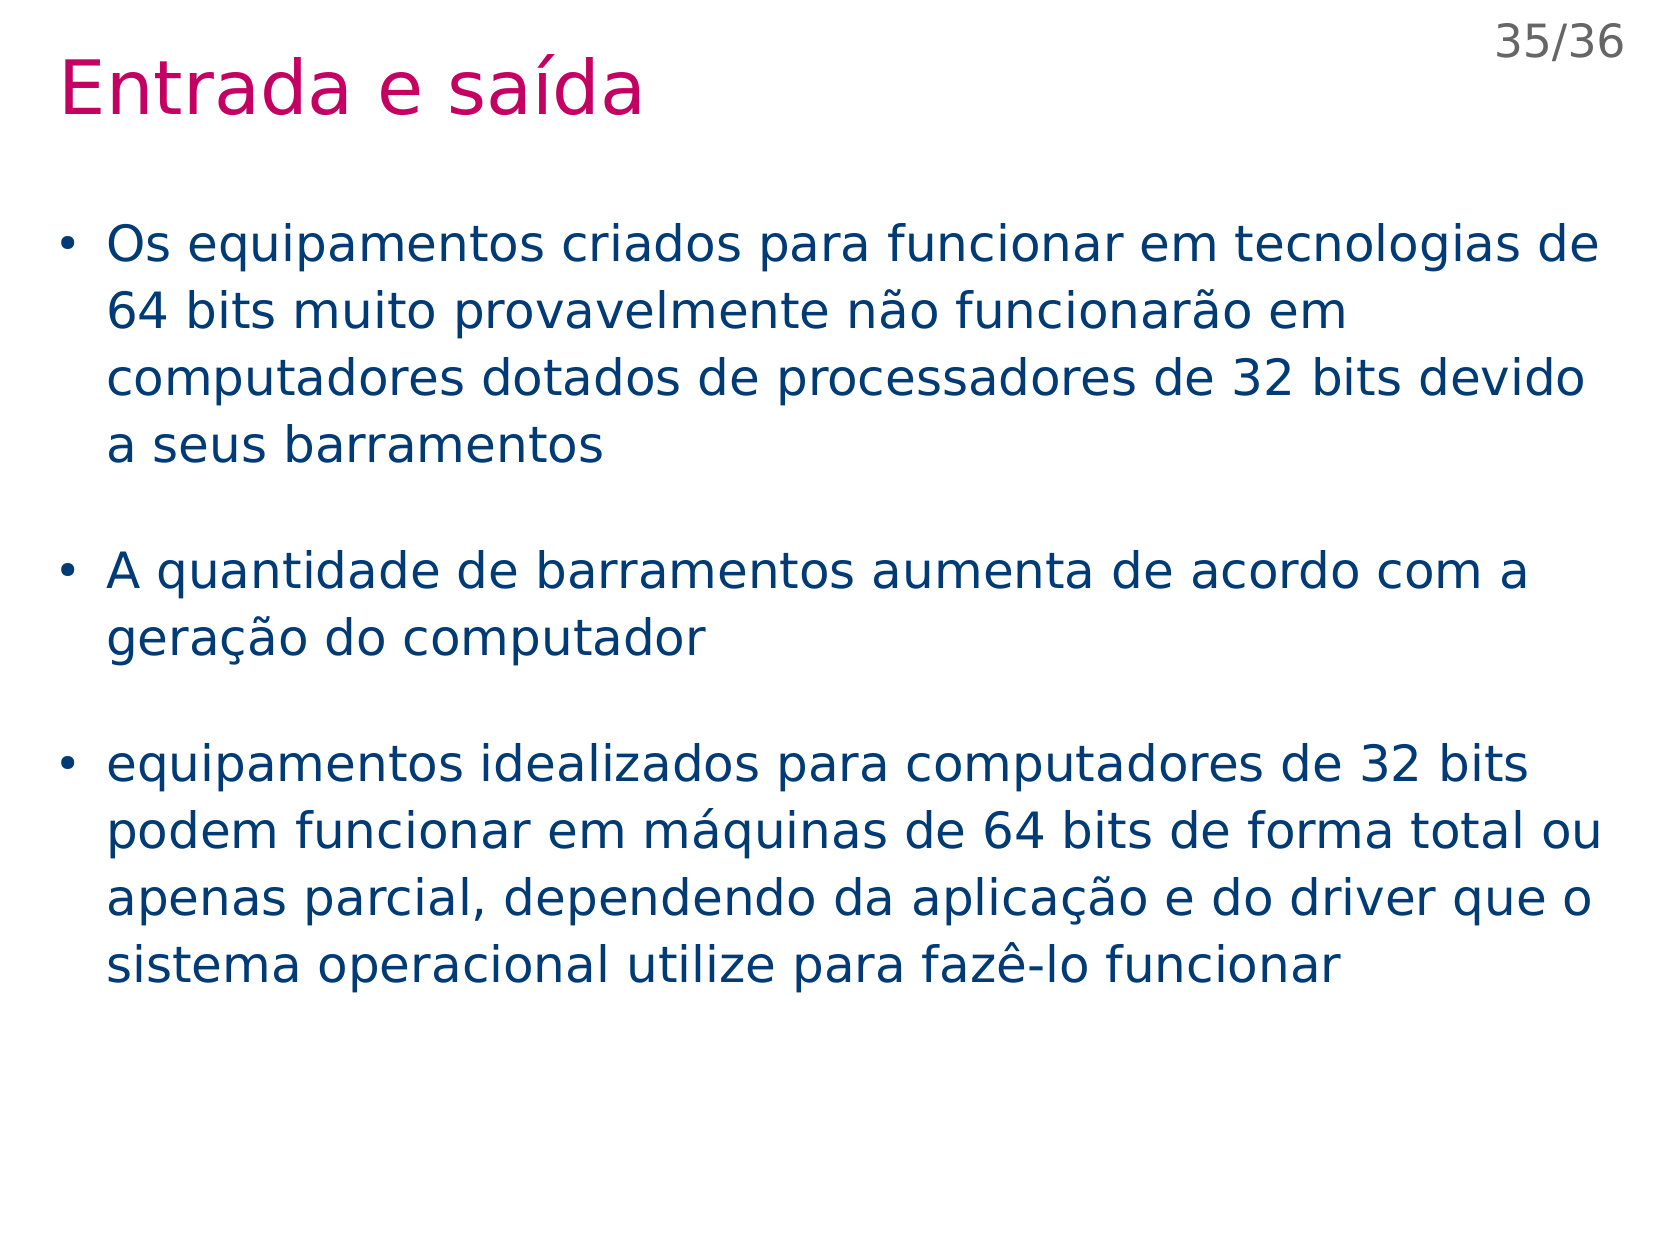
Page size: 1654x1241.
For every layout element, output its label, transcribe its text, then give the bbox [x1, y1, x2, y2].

list Os equipamentos criados para funcionar em tecnologias de 64 bits muito provavelmente não funcionarão em computadores dotados de processadores de 32 bits devido a seus barramentos A quantidade de barramentos aumenta de acordo com a geração do computador equipamentos idealizados para computadores de 32 bits podem funcionar em máquinas de 64 bits de forma total ou apenas parcial, dependendo da aplicação e do driver que o sistema operacional utilize para fazê-lo funcionar [59, 206, 1625, 1211]
title Entrada e saída [59, 29, 1625, 148]
